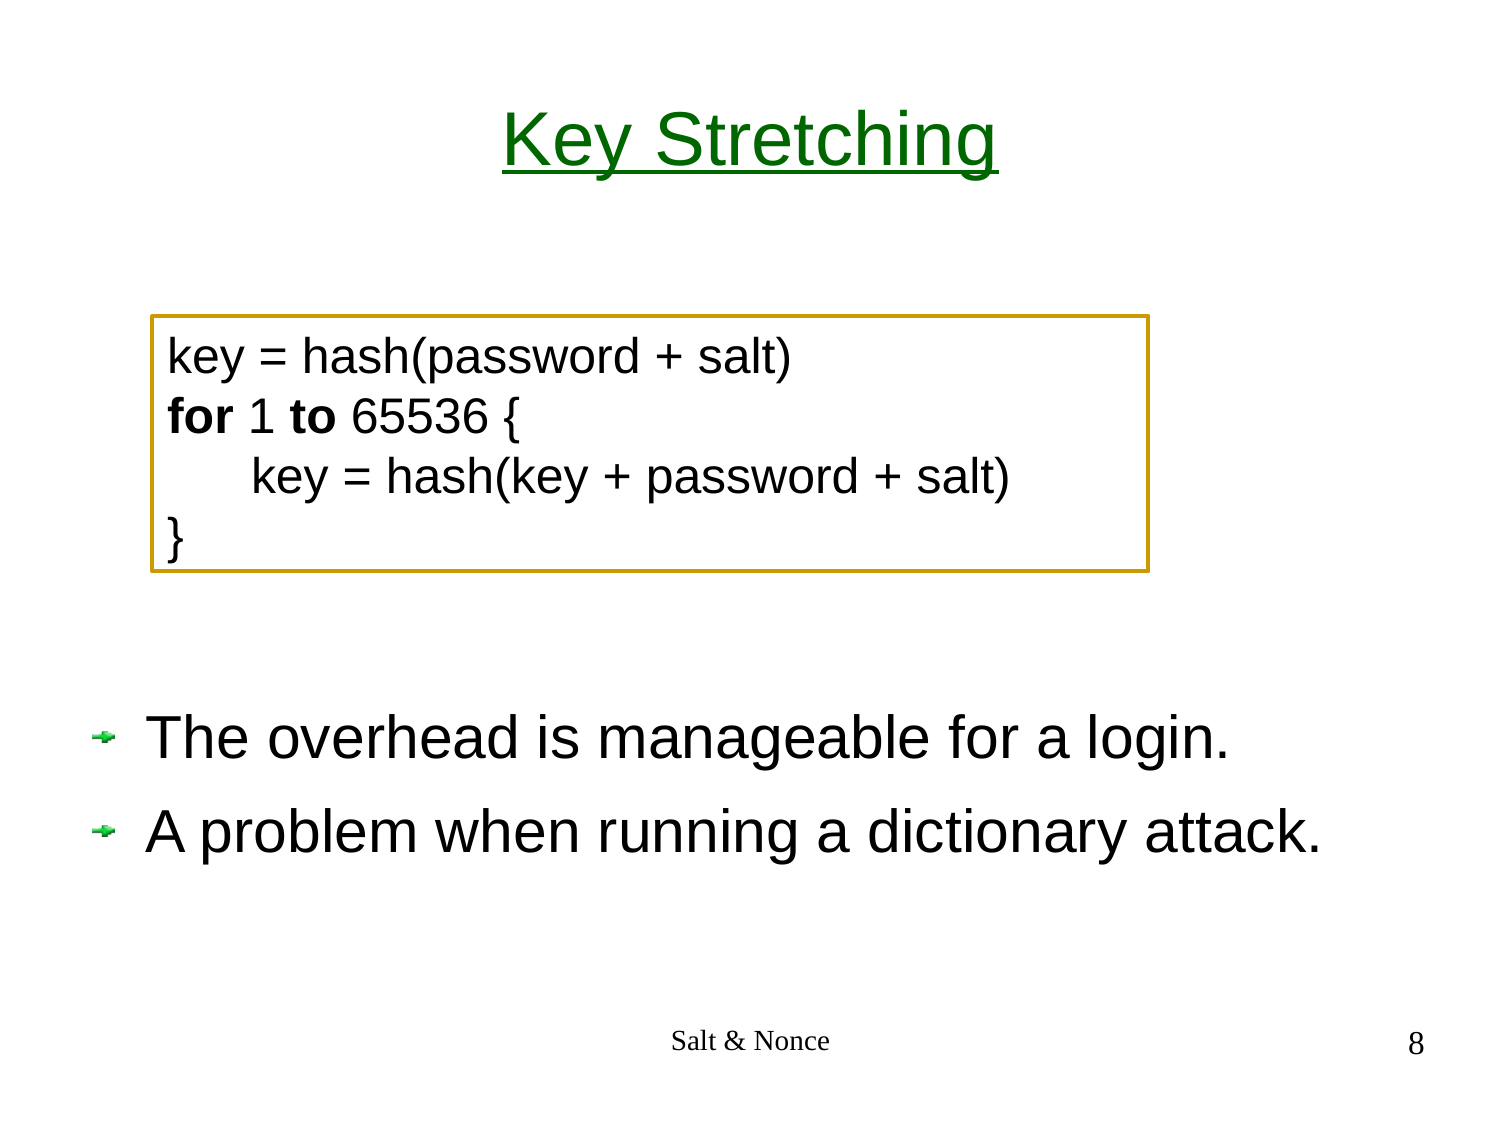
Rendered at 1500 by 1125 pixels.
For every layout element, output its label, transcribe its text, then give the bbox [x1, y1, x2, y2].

list The overhead is manageable for a login. A problem when running a dictionary attack. [75, 703, 1430, 1006]
title Key Stretching [75, 45, 1425, 233]
text_box key = hash(password + salt) for 1 to 65536 { key = hash(key + password + salt) } [152, 316, 1149, 572]
